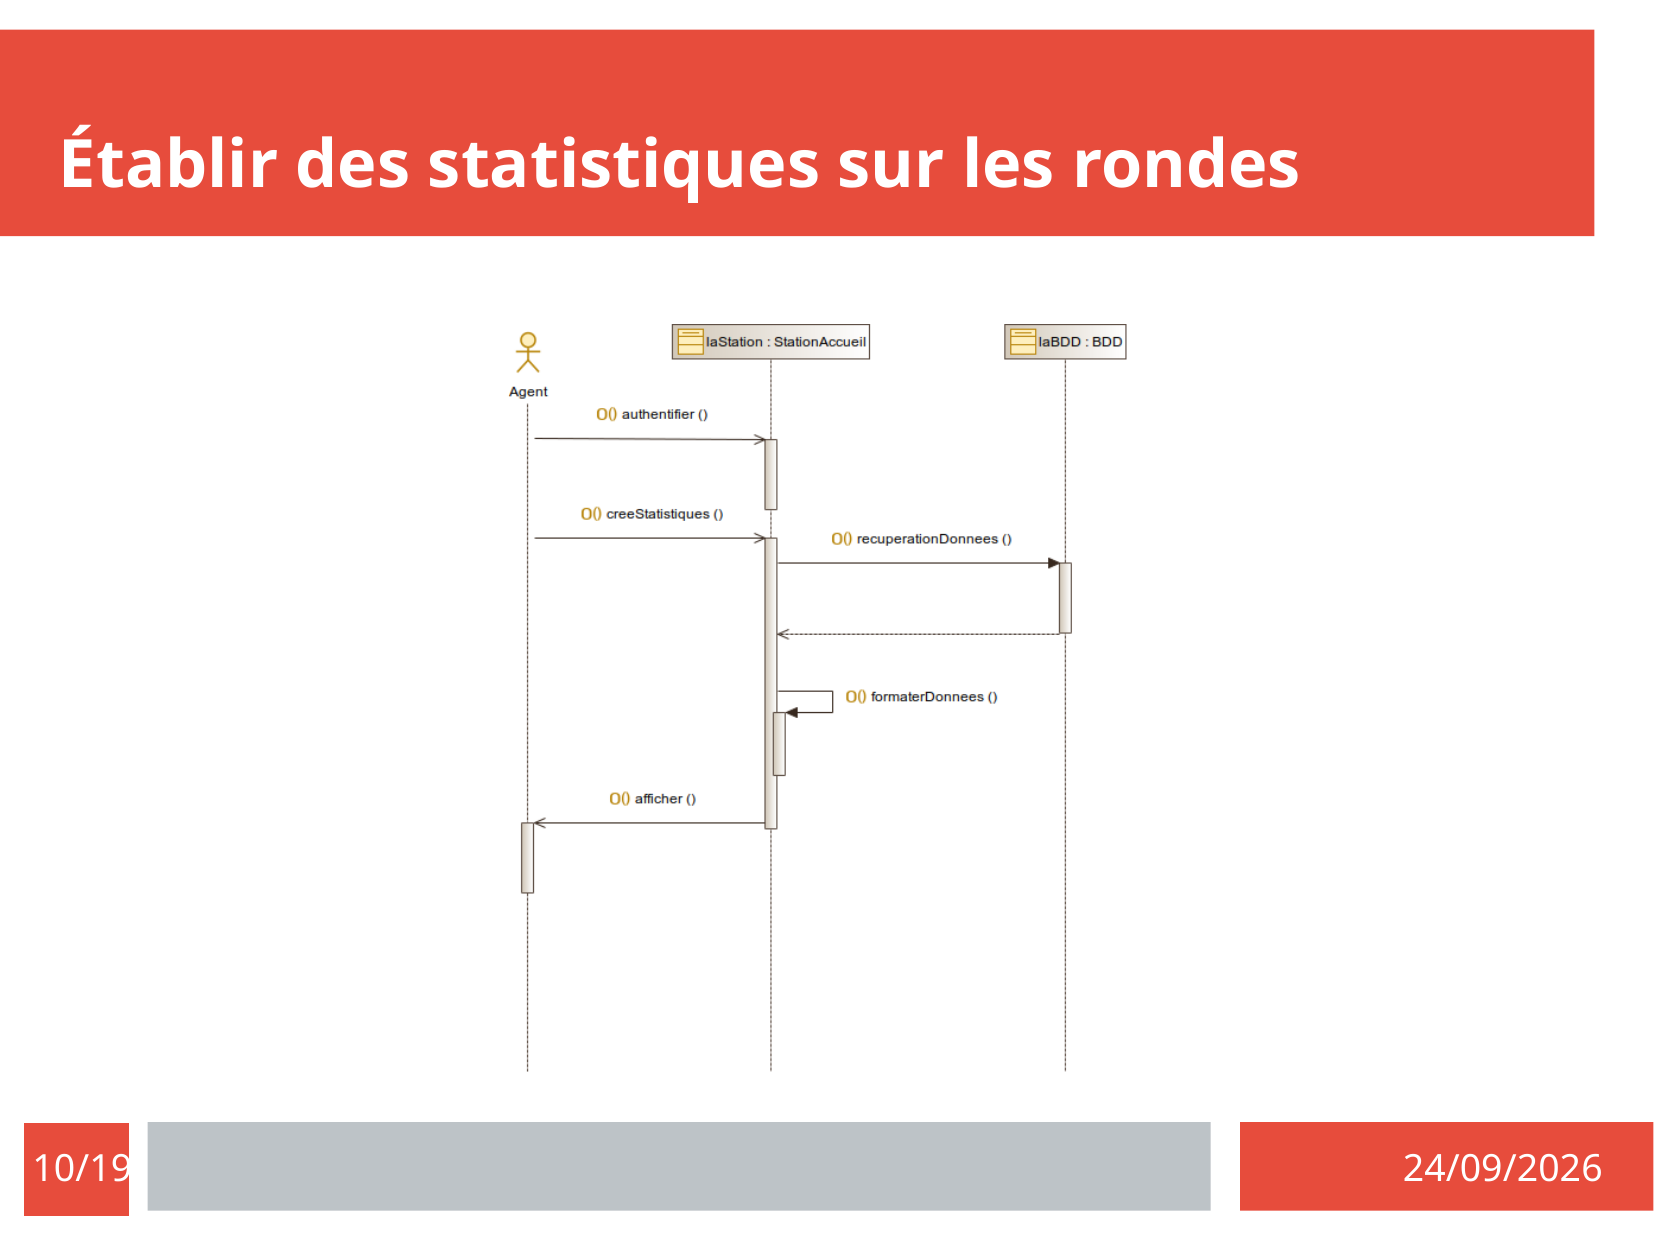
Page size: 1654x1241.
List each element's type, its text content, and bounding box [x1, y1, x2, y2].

text_box 28/01/2020 [1388, 1133, 1634, 1196]
picture [495, 324, 1129, 1093]
title Établir des statistiques sur les rondes [59, 59, 1595, 207]
